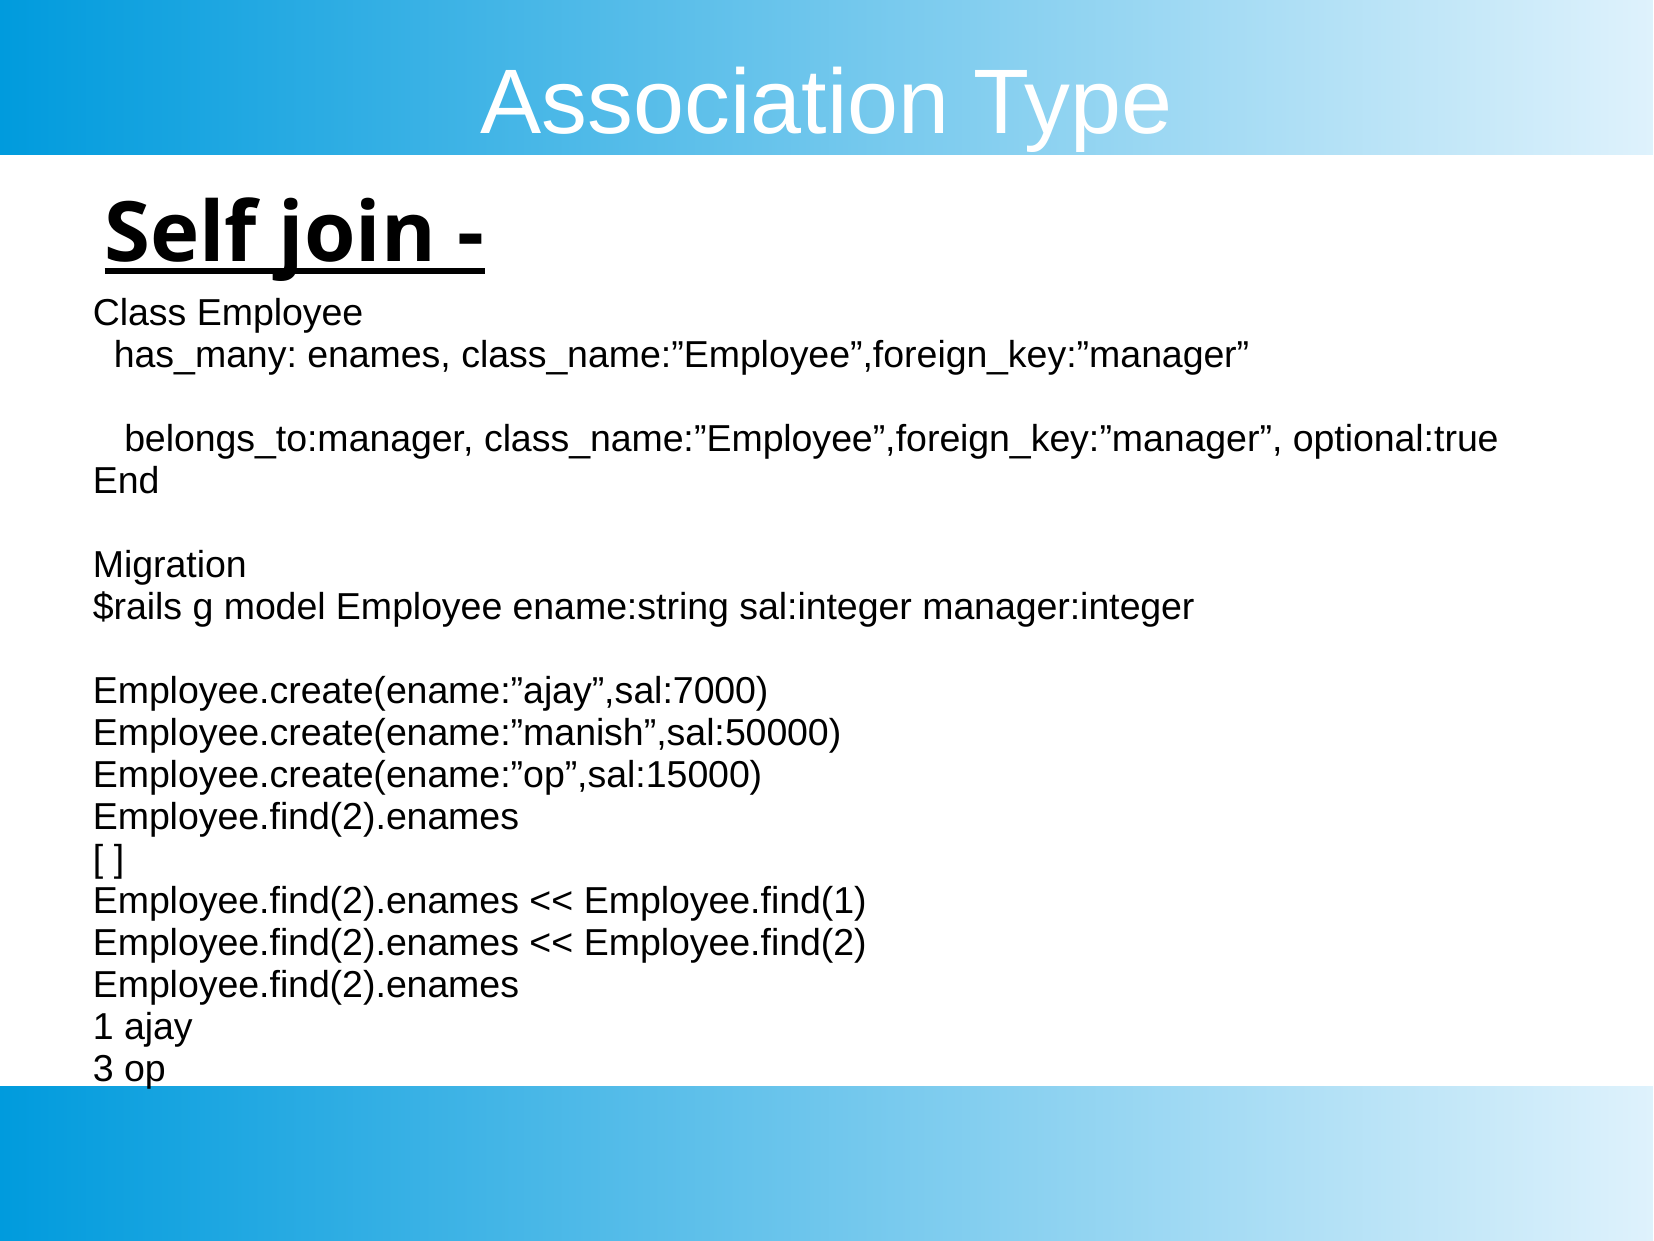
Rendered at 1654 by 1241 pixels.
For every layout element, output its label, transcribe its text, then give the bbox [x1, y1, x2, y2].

text_box Class Employee has_many: enames, class_name:”Employee”,foreign_key:”manager” belongs_to:manager, class_name:”Employee”,foreign_key:”manager”, optional:true End Migration $rails g model Employee ename:string sal:integer manager:integer Employee.create(ename:”ajay”,sal:7000) Employee.create(ename:”manish”,sal:50000) Employee.create(ename:”op”,sal:15000) Employee.find(2).enames [ ] Employee.find(2).enames << Employee.find(1) Employee.find(2).enames << Employee.find(2) Employee.find(2).enames 1 ajay 3 op [78, 284, 1654, 1182]
title Association Type [82, 49, 1571, 155]
text_box [224, 1182, 1642, 1241]
text_box Self join - [89, 165, 1453, 284]
